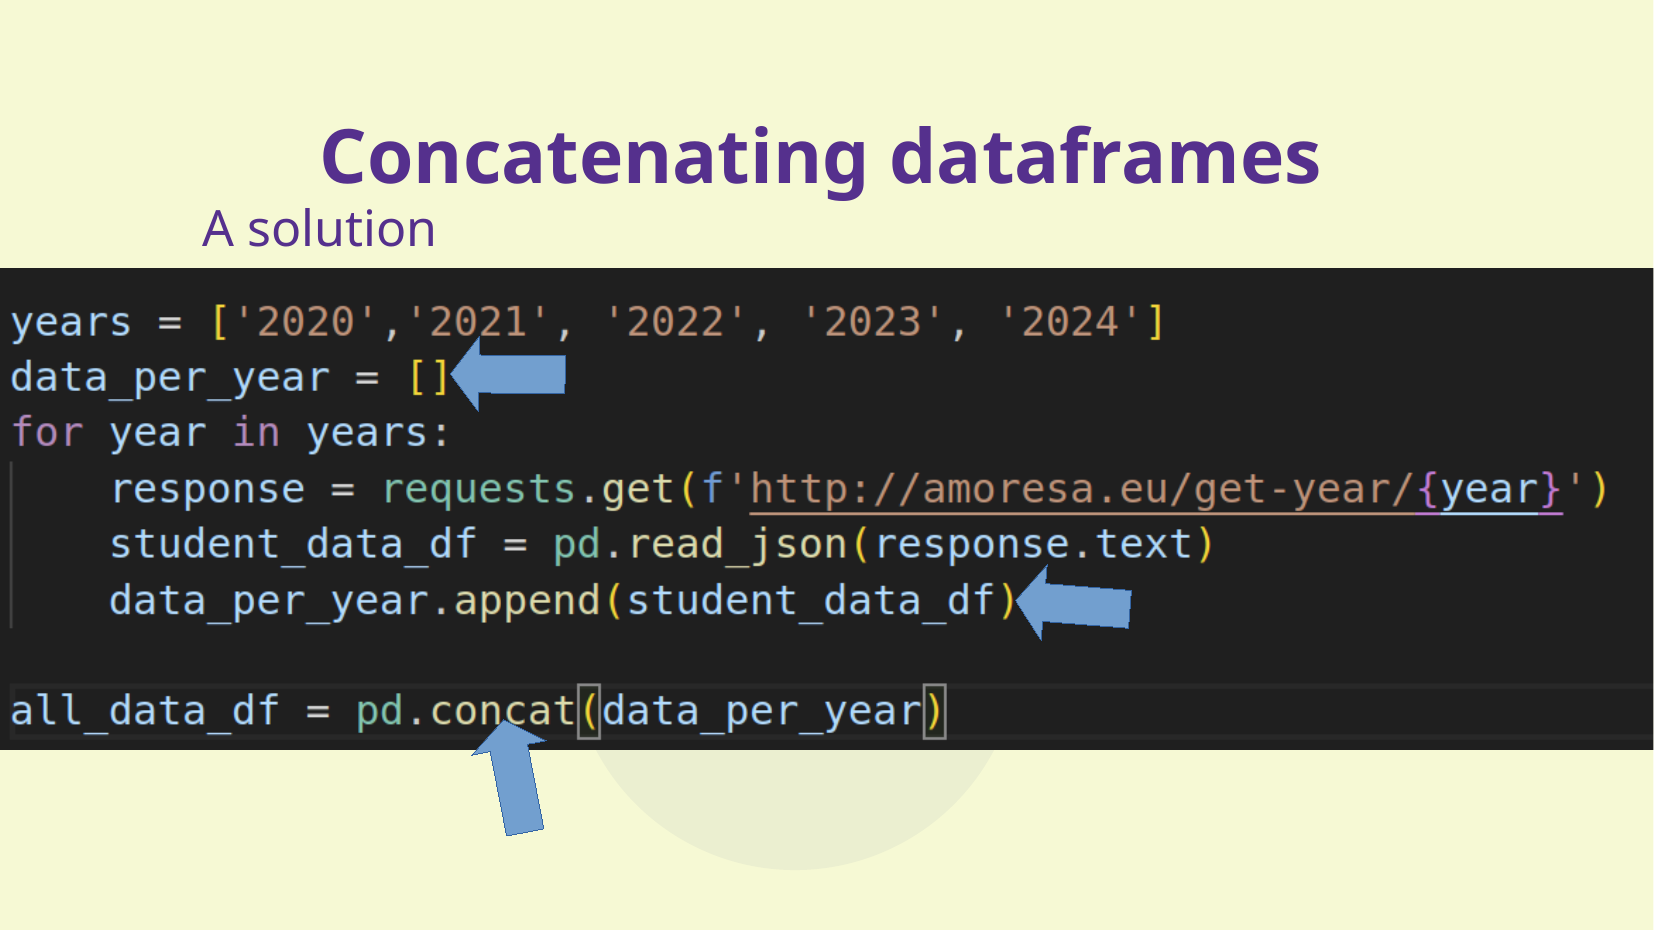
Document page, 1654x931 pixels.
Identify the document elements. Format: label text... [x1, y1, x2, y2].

text_box [1015, 564, 1132, 641]
picture [528, 268, 1654, 751]
text_box [450, 336, 566, 412]
text_box [471, 719, 547, 836]
text_box A solution [187, 233, 1463, 737]
picture [0, 268, 487, 751]
title Concatenating dataframes [76, 76, 1565, 233]
